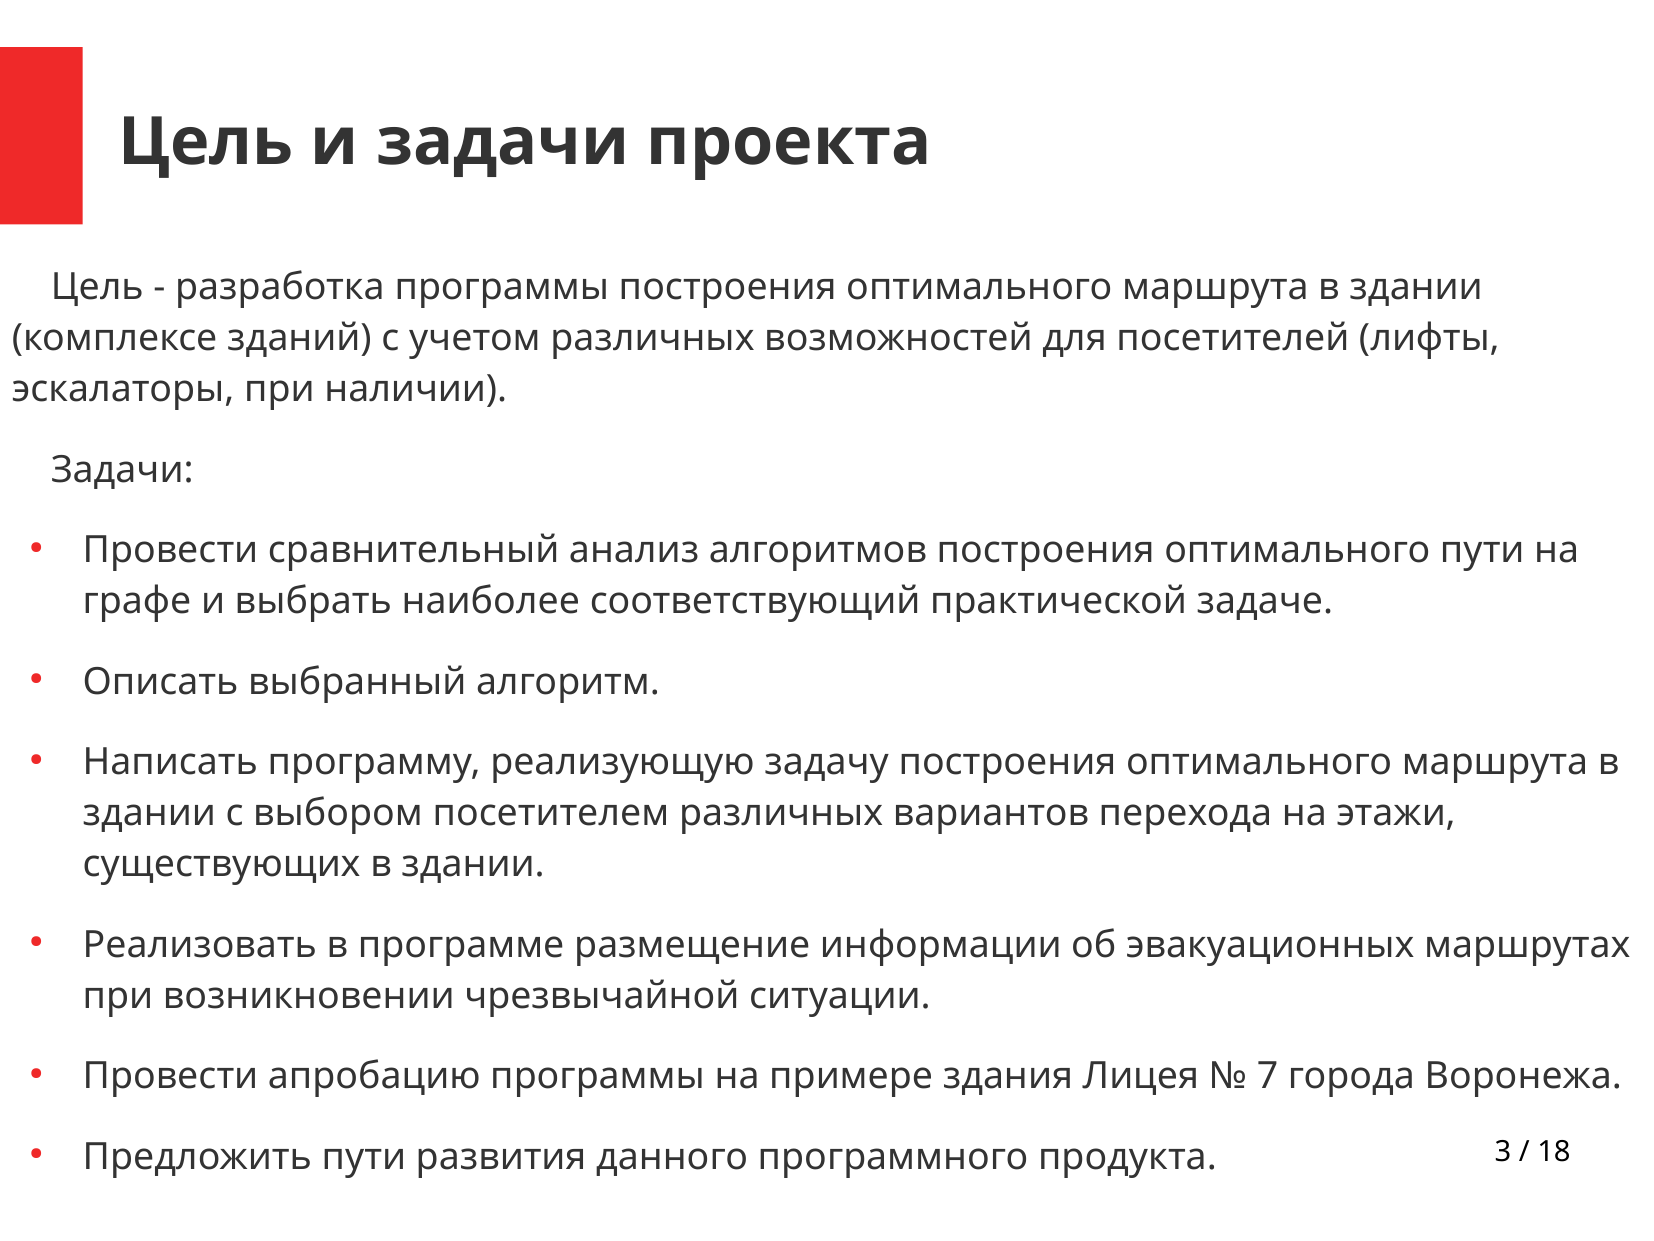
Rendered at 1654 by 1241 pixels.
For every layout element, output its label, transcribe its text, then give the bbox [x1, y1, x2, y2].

title Цель и задачи проекта [118, 35, 1571, 243]
list Цель - разработка программы построения оптимального маршрута в здании (комплексе зданий) с учетом различных возможностей для посетителей (лифты, эскалаторы, при наличии). Задачи: Провести сравнительный анализ алгоритмов построения оптимального пути на графе и выбрать наиболее соответствующий практической задаче. Описать выбранный алгоритм. Написать программу, реализующую задачу построения оптимального маршрута в здании с выбором посетителем различных вариантов перехода на этажи, существующих в здании. Реализовать в программе размещение информации об эвакуационных маршрутах при возникновении чрезвычайной ситуации. Провести апробацию программы на примере здания Лицея № 7 города Воронежа. Предложить пути развития данного программного продукта. [11, 259, 1642, 980]
